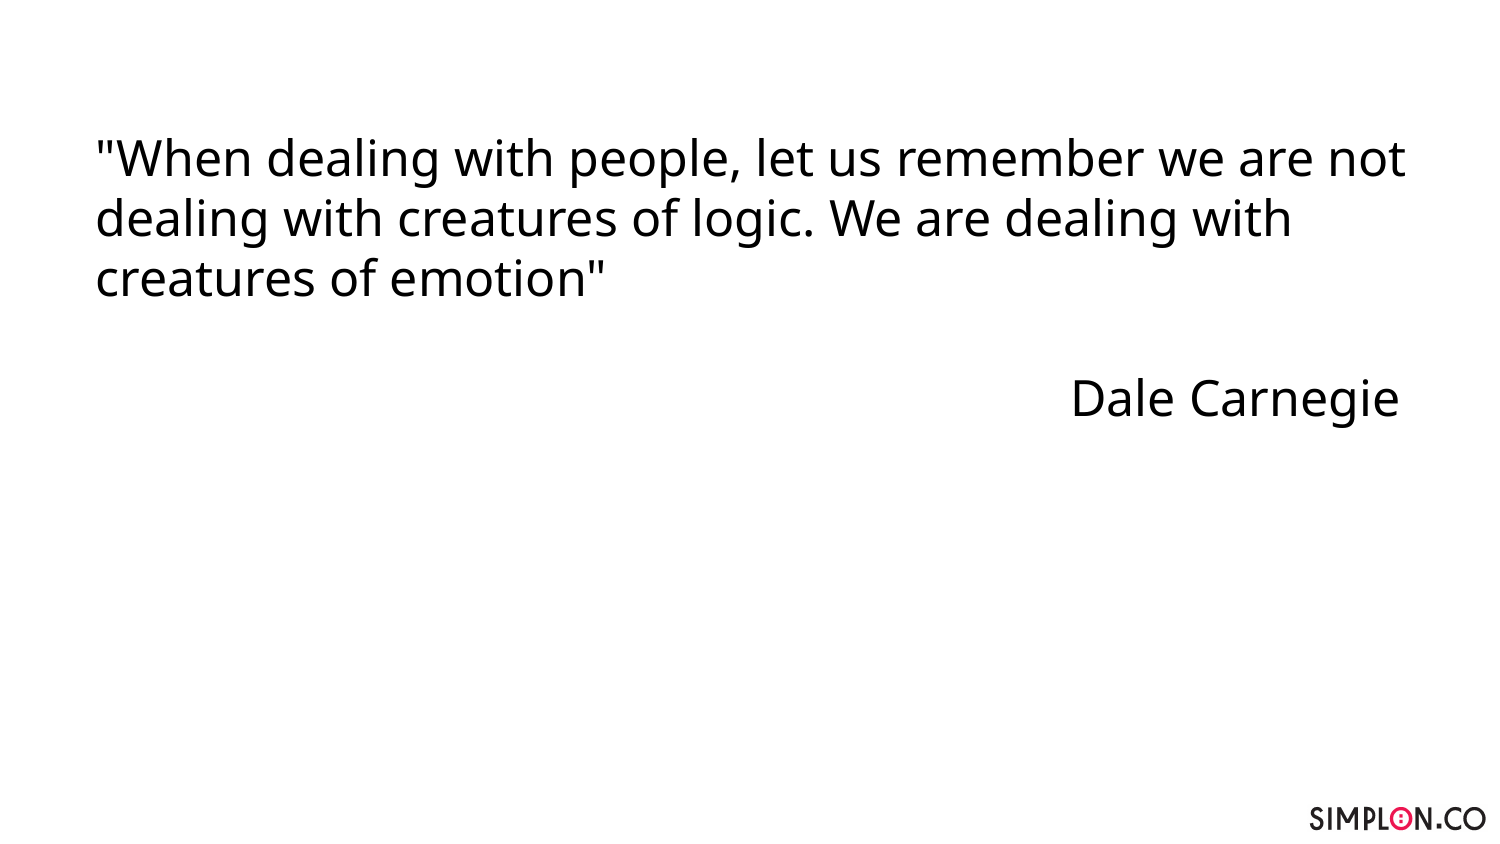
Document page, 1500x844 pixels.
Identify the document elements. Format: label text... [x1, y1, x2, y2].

text_box "When dealing with people, let us remember we are not dealing with creatures of logic. We are dealing with creatures of emotion" Dale Carnegie [80, 111, 1463, 649]
picture [1307, 804, 1488, 832]
